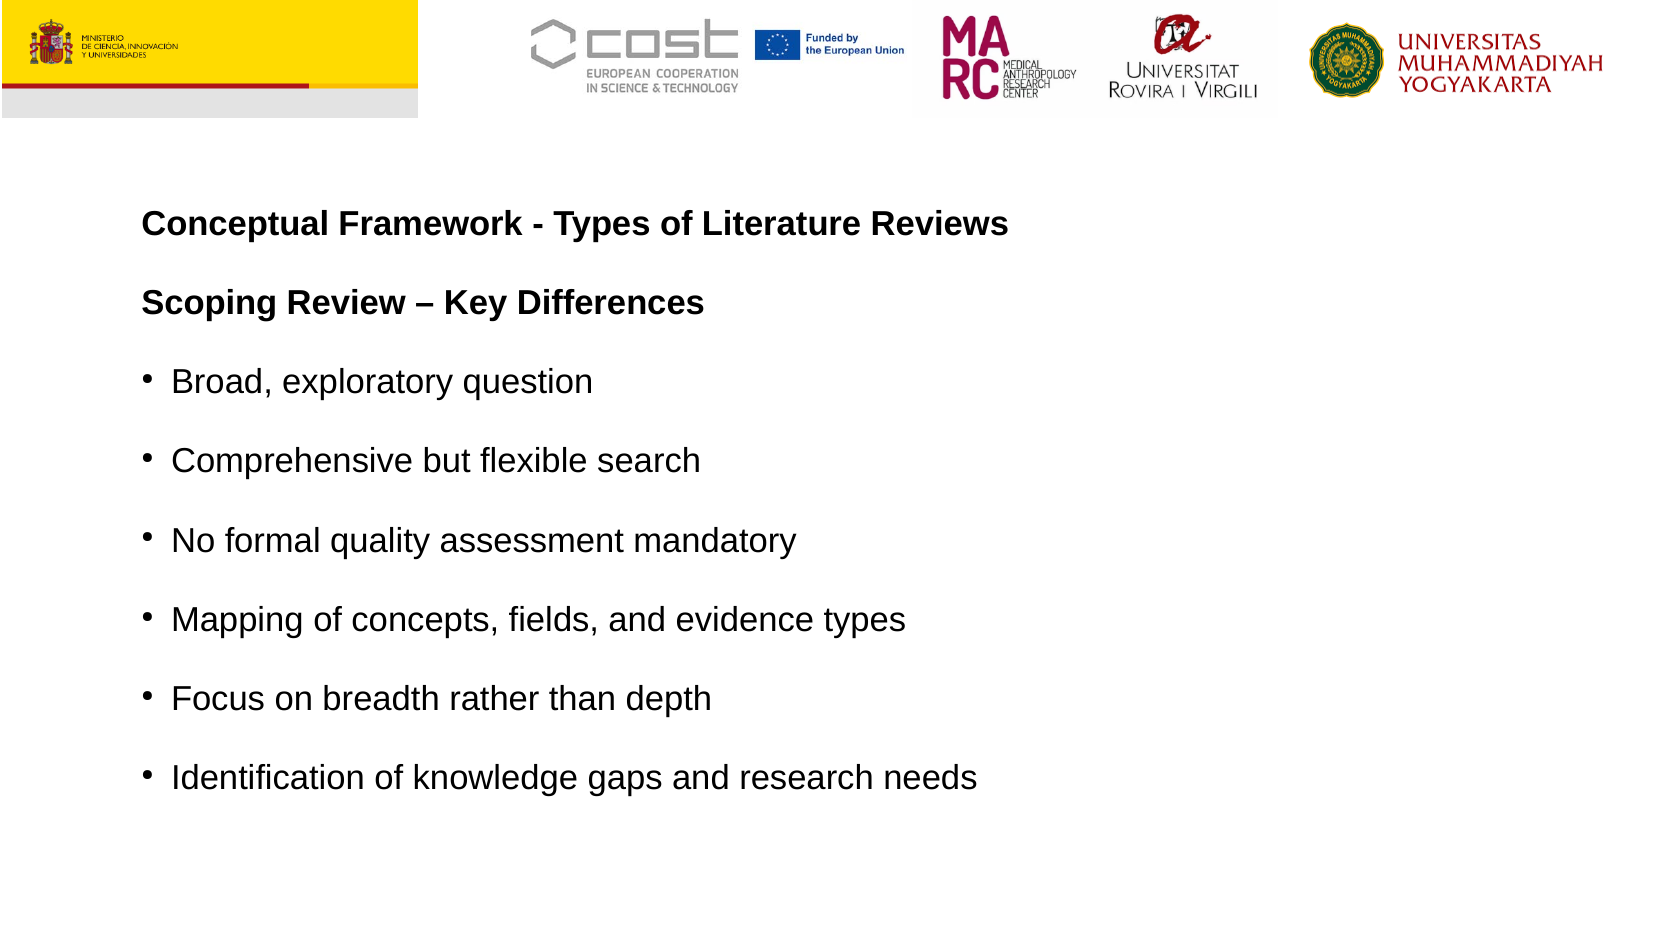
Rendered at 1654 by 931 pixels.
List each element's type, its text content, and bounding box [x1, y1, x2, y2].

picture [1302, 14, 1613, 112]
picture [2, 0, 1278, 119]
text_box Conceptual Framework - Types of Literature Reviews Scoping Review – Key Differences Broad, exploratory question Comprehensive but flexible search No formal quality assessment mandatory Mapping of concepts, fields, and evidence types Focus on breadth rather than depth Identification of knowledge gaps and research needs [82, 200, 1552, 845]
